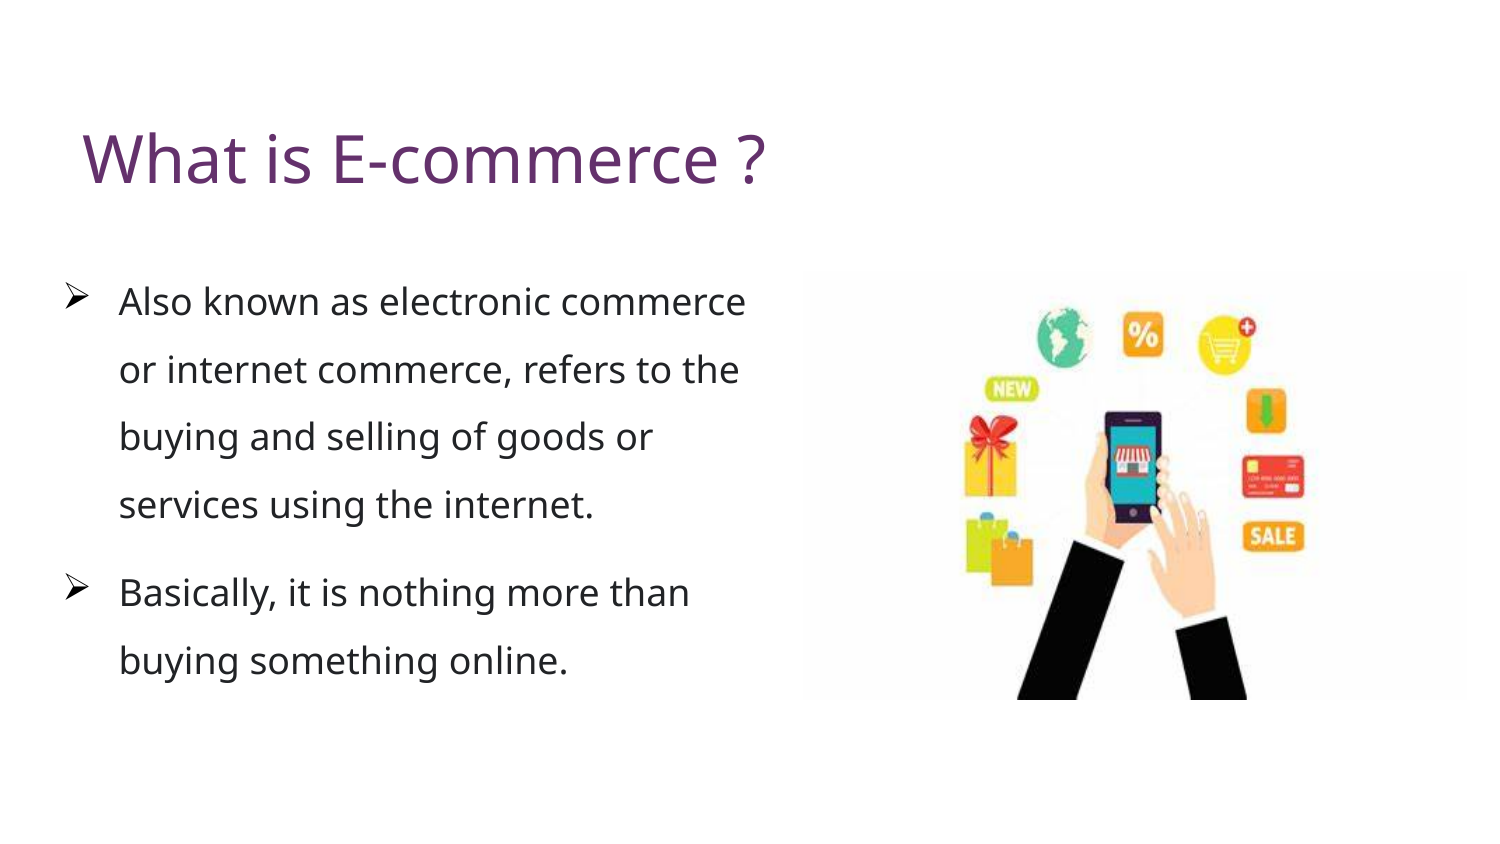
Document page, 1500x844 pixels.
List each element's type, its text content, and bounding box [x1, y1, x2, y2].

title What is E-commerce ? [82, 117, 1349, 197]
picture [803, 271, 1467, 700]
list Also known as electronic commerce or internet commerce, refers to the buying and selling of goods or services using the internet. Basically, it is nothing more than buying something online. [43, 240, 794, 750]
